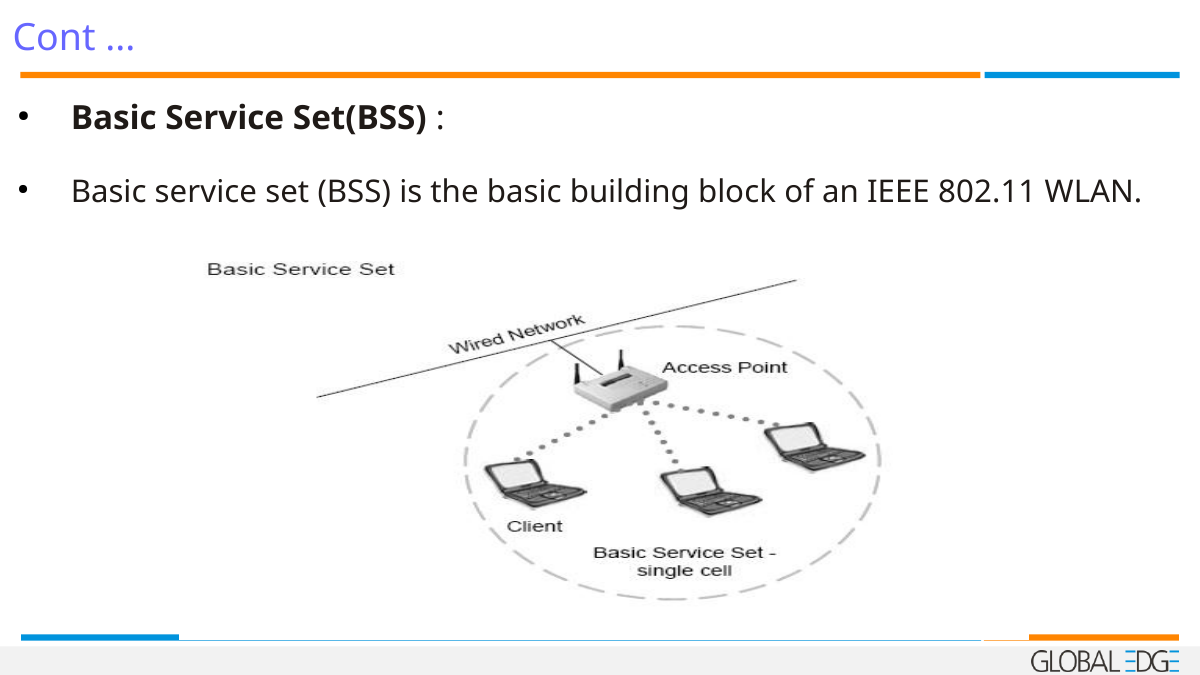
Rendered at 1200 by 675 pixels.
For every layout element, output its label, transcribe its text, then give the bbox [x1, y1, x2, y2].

picture [179, 236, 1029, 641]
title Cont ... [12, 9, 1088, 63]
list Basic Service Set(BSS) : Basic service set (BSS) is the basic building block of an IEEE 802.11 WLAN. [0, 94, 1196, 623]
picture [1031, 650, 1179, 672]
